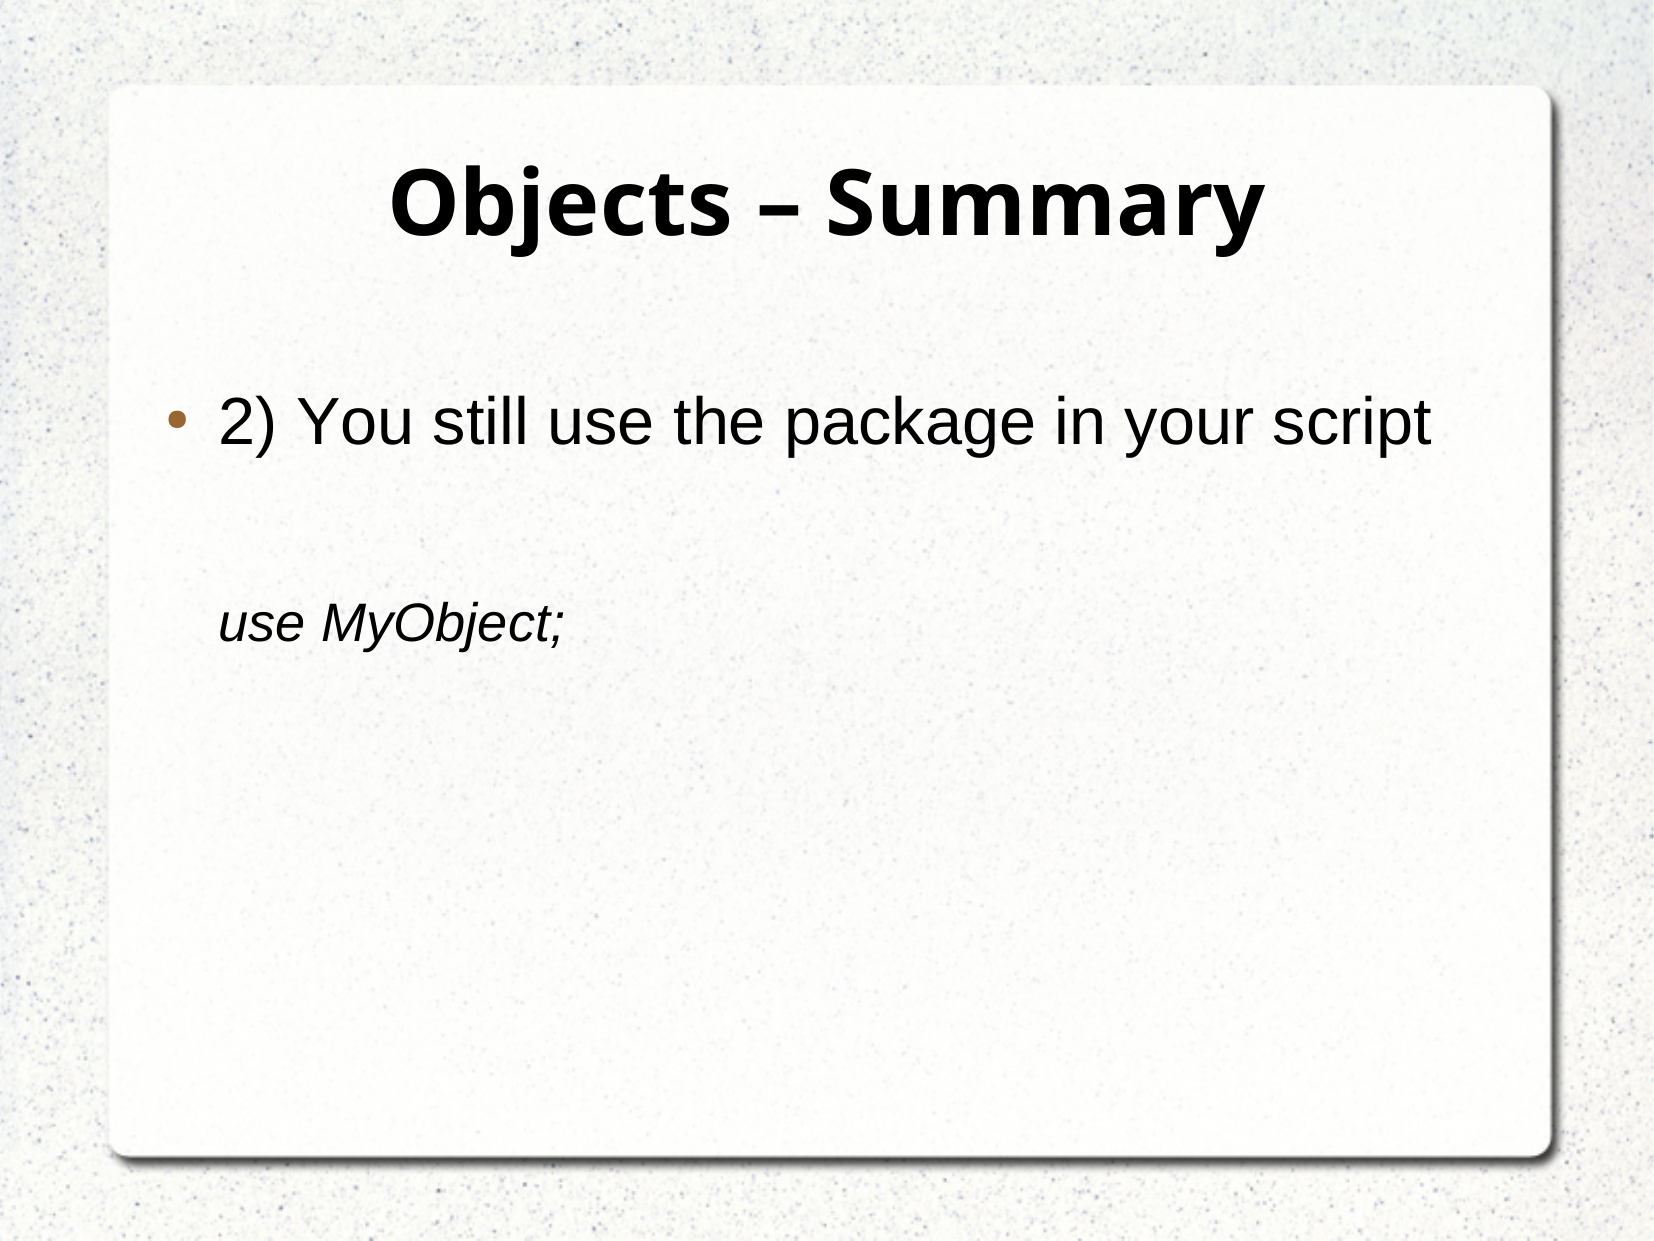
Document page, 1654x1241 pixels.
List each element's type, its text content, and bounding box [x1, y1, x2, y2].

list 2) You still use the package in your script use MyObject; [147, 383, 1506, 1019]
picture [0, 0, 1654, 1241]
title Objects – Summary [118, 96, 1536, 304]
